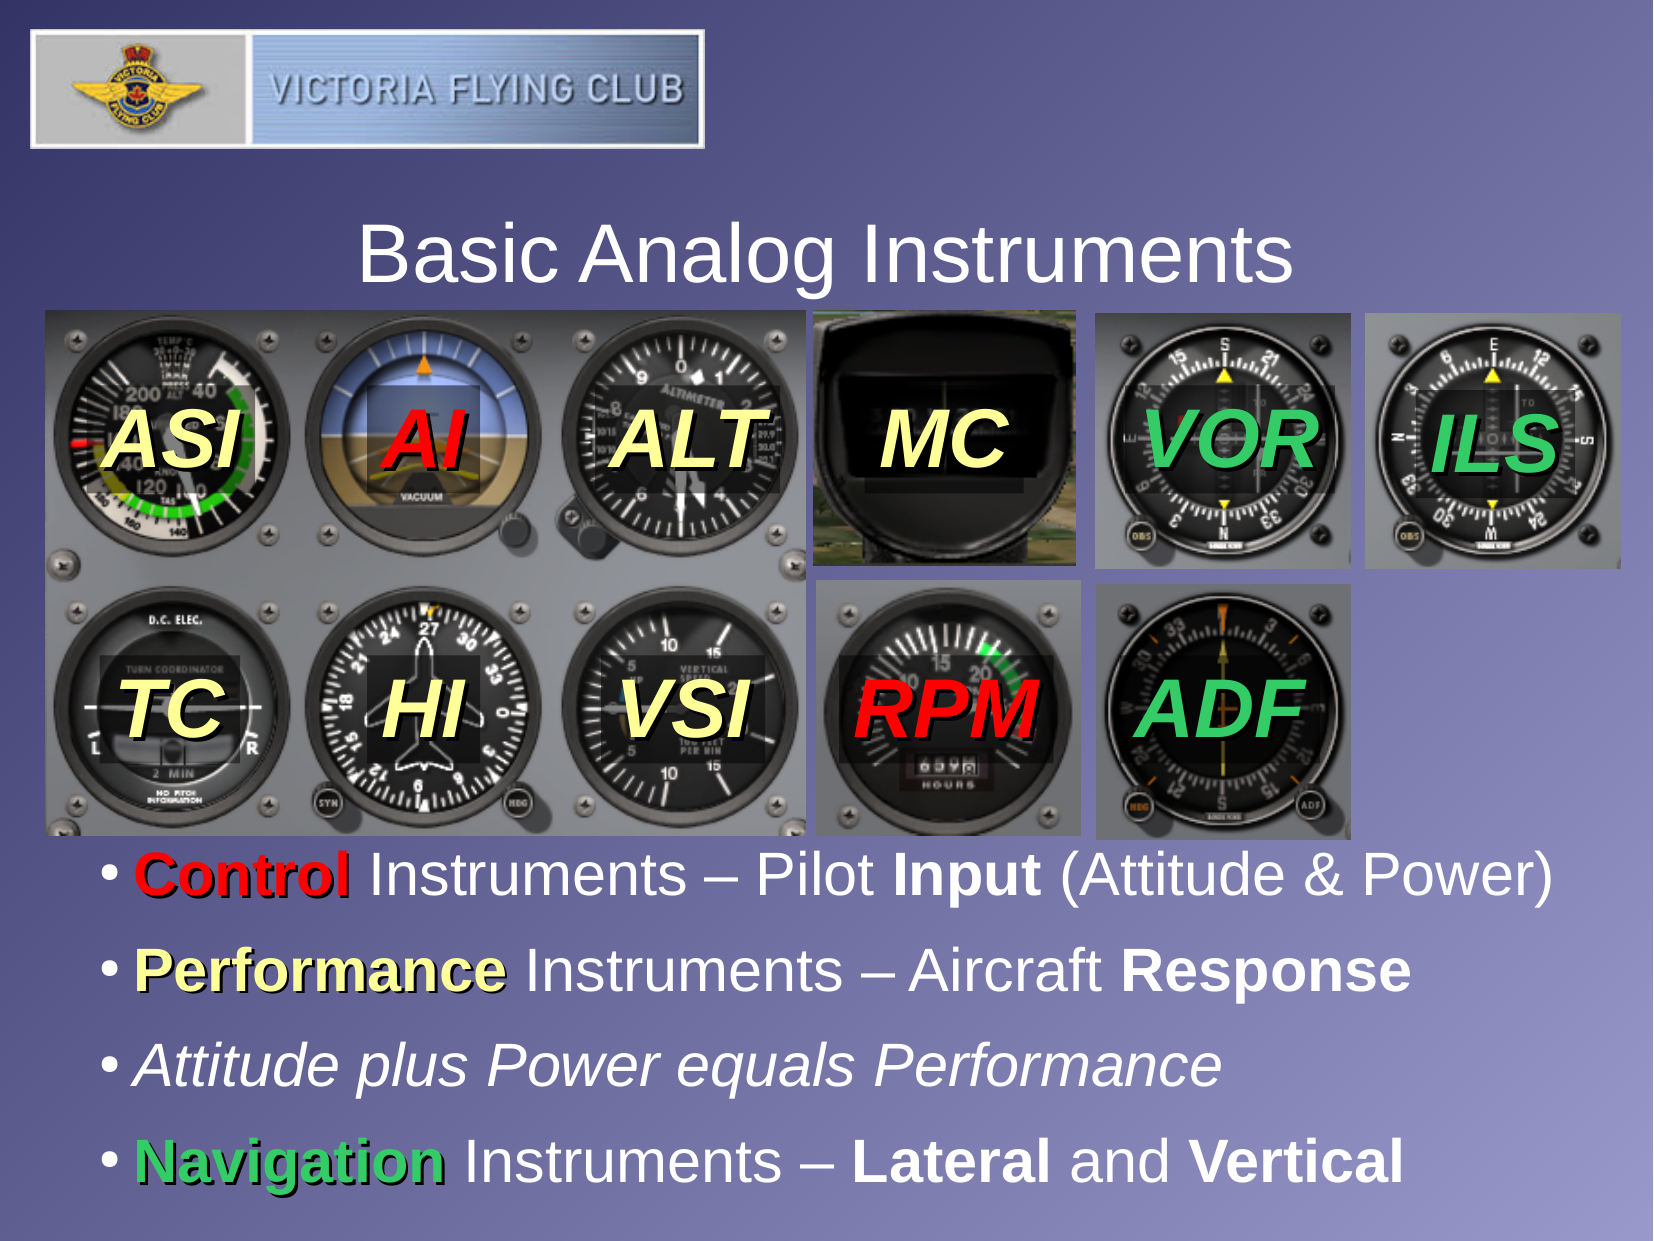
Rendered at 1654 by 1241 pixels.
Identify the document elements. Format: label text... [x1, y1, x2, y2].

text_box MC [864, 385, 1024, 494]
title Basic Analog Instruments [82, 150, 1571, 358]
list Control Instruments – Pilot Input (Attitude & Power) Performance Instruments – Aircraft Response Attitude plus Power equals Performance Navigation Instruments – Lateral and Vertical [82, 840, 1571, 1201]
text_box HI [367, 655, 481, 764]
text_box ILS [1415, 390, 1576, 499]
text_box AI [367, 385, 481, 494]
text_box VSI [601, 655, 766, 764]
text_box TC [99, 655, 241, 764]
text_box ALT [595, 385, 781, 494]
picture [1096, 584, 1351, 841]
picture [813, 310, 1076, 566]
picture [1095, 313, 1351, 569]
text_box RPM [839, 655, 1054, 764]
picture [1365, 313, 1621, 569]
text_box ADF [1119, 655, 1321, 764]
text_box VOR [1125, 385, 1335, 494]
picture [816, 580, 1081, 836]
picture [30, 29, 705, 149]
picture [45, 310, 806, 836]
text_box ASI [86, 385, 256, 494]
